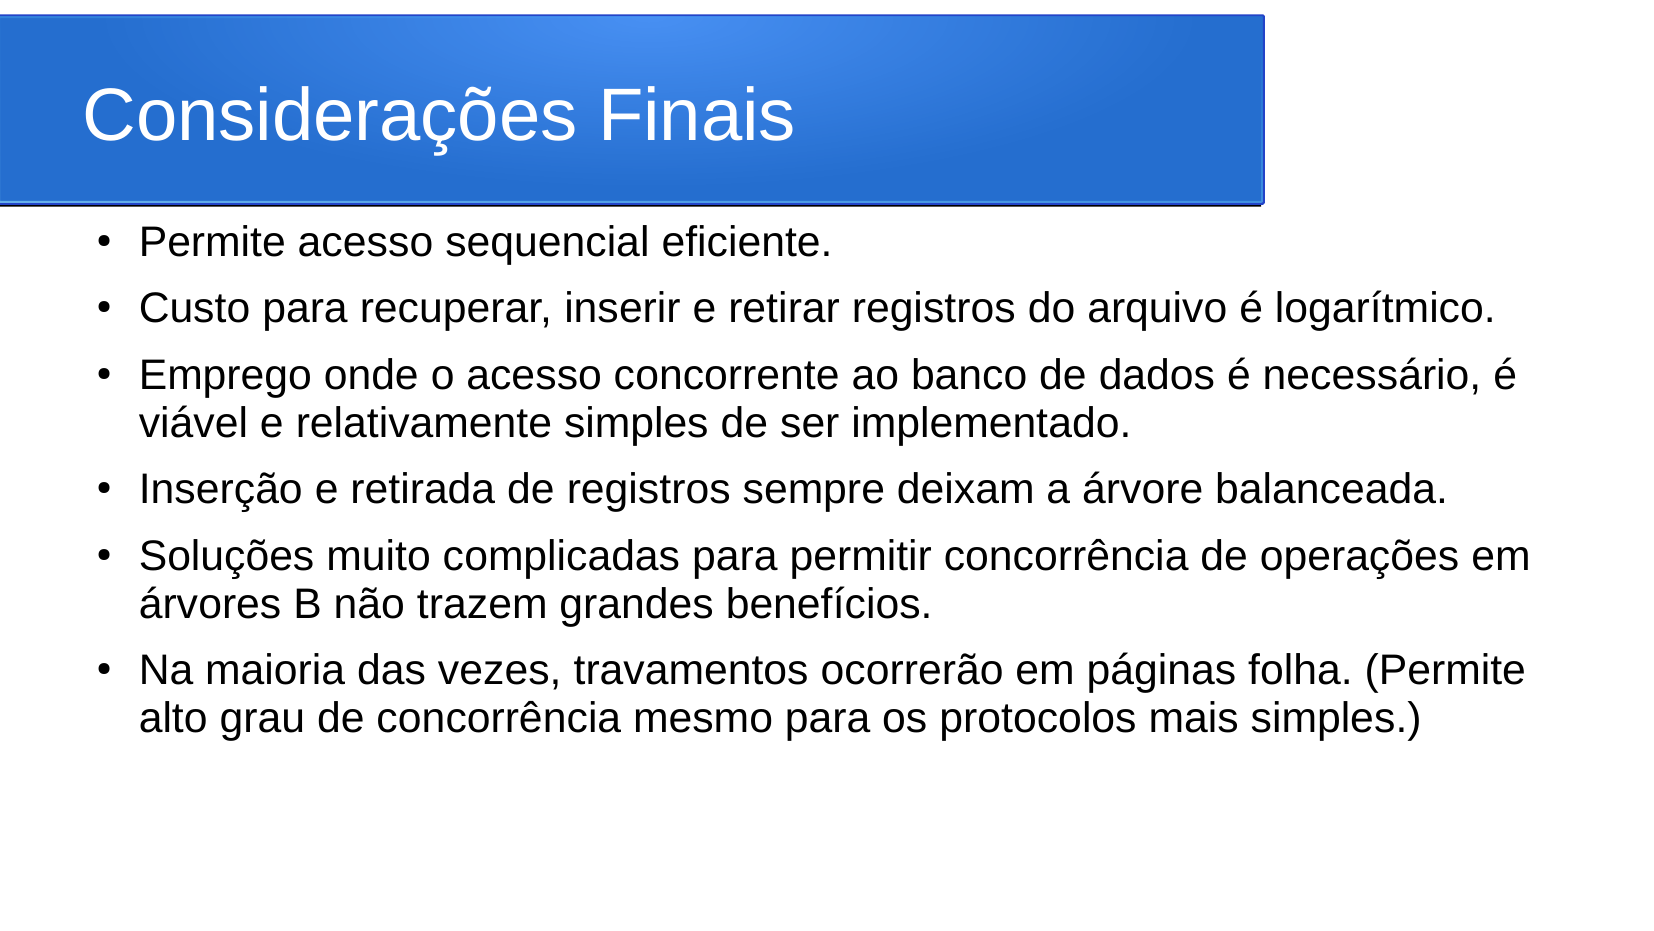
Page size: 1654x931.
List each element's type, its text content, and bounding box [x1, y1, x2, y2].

list Permite acesso sequencial eficiente. Custo para recuperar, inserir e retirar registros do arquivo é logarítmico. Emprego onde o acesso concorrente ao banco de dados é necessário, é viável e relativamente simples de ser implementado. Inserção e retirada de registros sempre deixam a árvore balanceada. Soluções muito complicadas para permitir concorrência de operações em árvores B não trazem grandes benefícios. Na maioria das vezes, travamentos ocorrerão em páginas folha. (Permite alto grau de concorrência mesmo para os protocolos mais simples.) [82, 217, 1538, 758]
title Considerações Finais [82, 37, 1250, 193]
